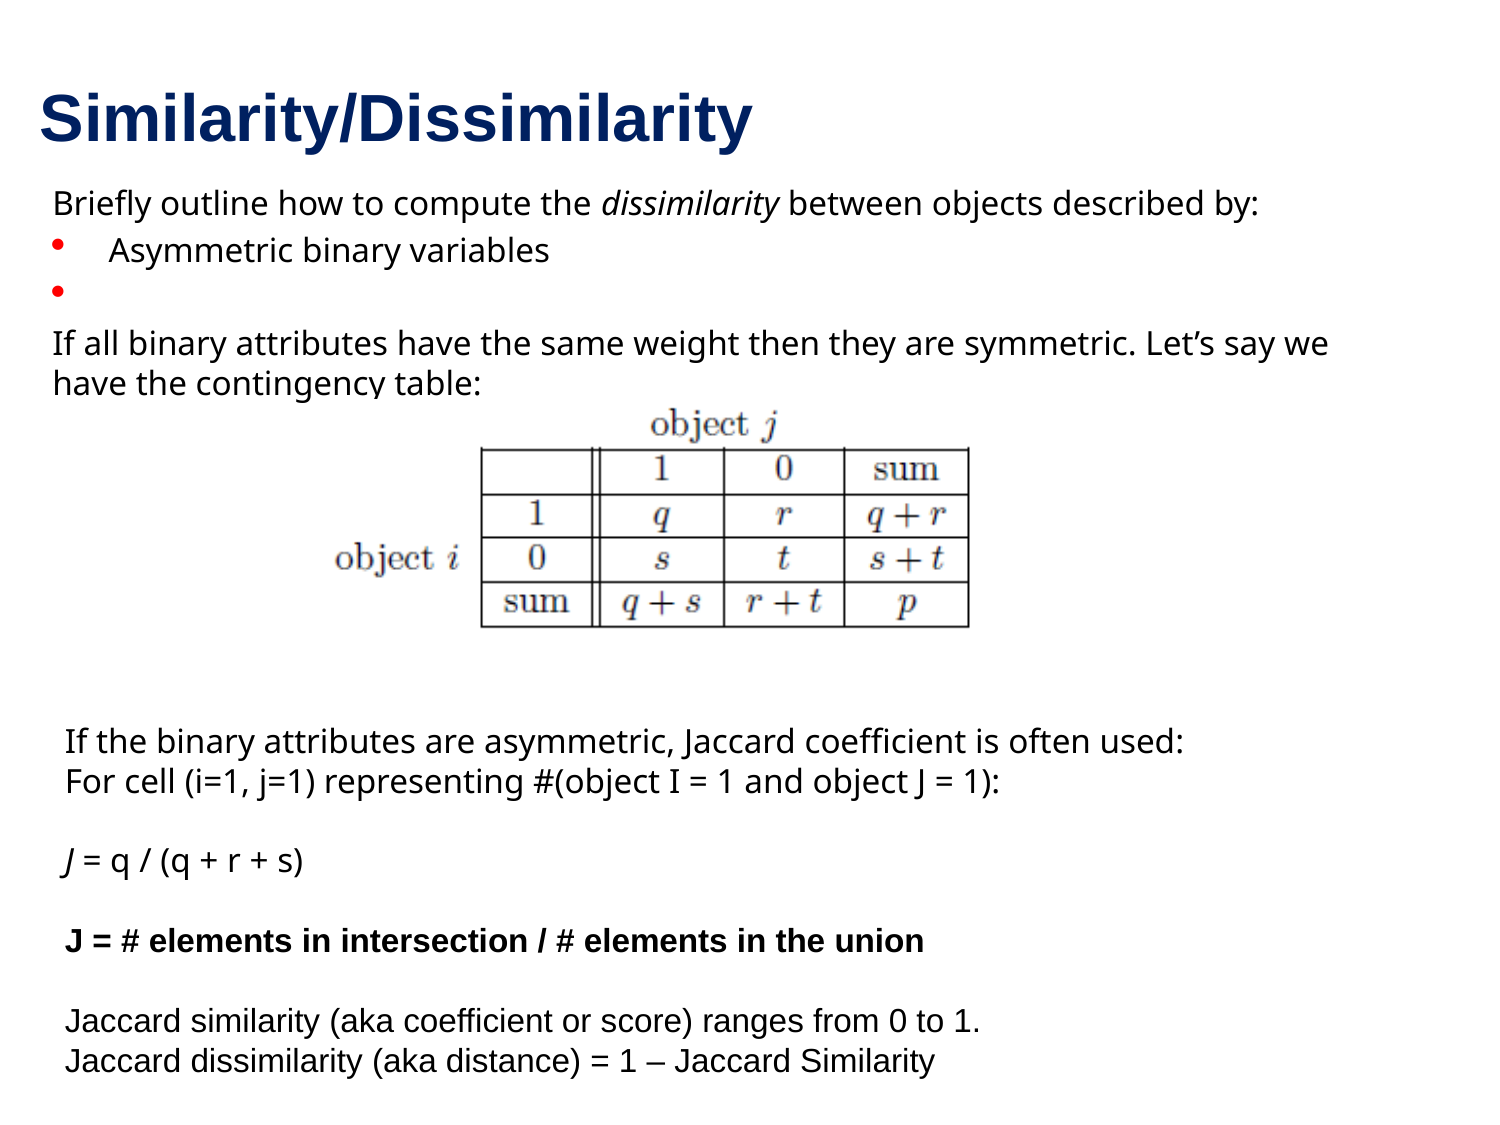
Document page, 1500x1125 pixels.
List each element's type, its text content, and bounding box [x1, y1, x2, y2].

list Briefly outline how to compute the dissimilarity between objects described by: Asymmetric binary variables If all binary attributes have the same weight then they are symmetric. Let’s say we have the contingency table: [37, 174, 1400, 1025]
title Similarity/Dissimilarity [24, 24, 1096, 162]
text_box If the binary attributes are asymmetric, Jaccard coefficient is often used: For cell (i=1, j=1) representing #(object I = 1 and object J = 1): J = q / (q + r + s) J = # elements in intersection / # elements in the union Jaccard similarity (aka coefficient or score) ranges from 0 to 1. Jaccard dissimilarity (aka distance) = 1 – Jaccard Similarity [50, 712, 1400, 1087]
picture [324, 399, 999, 636]
